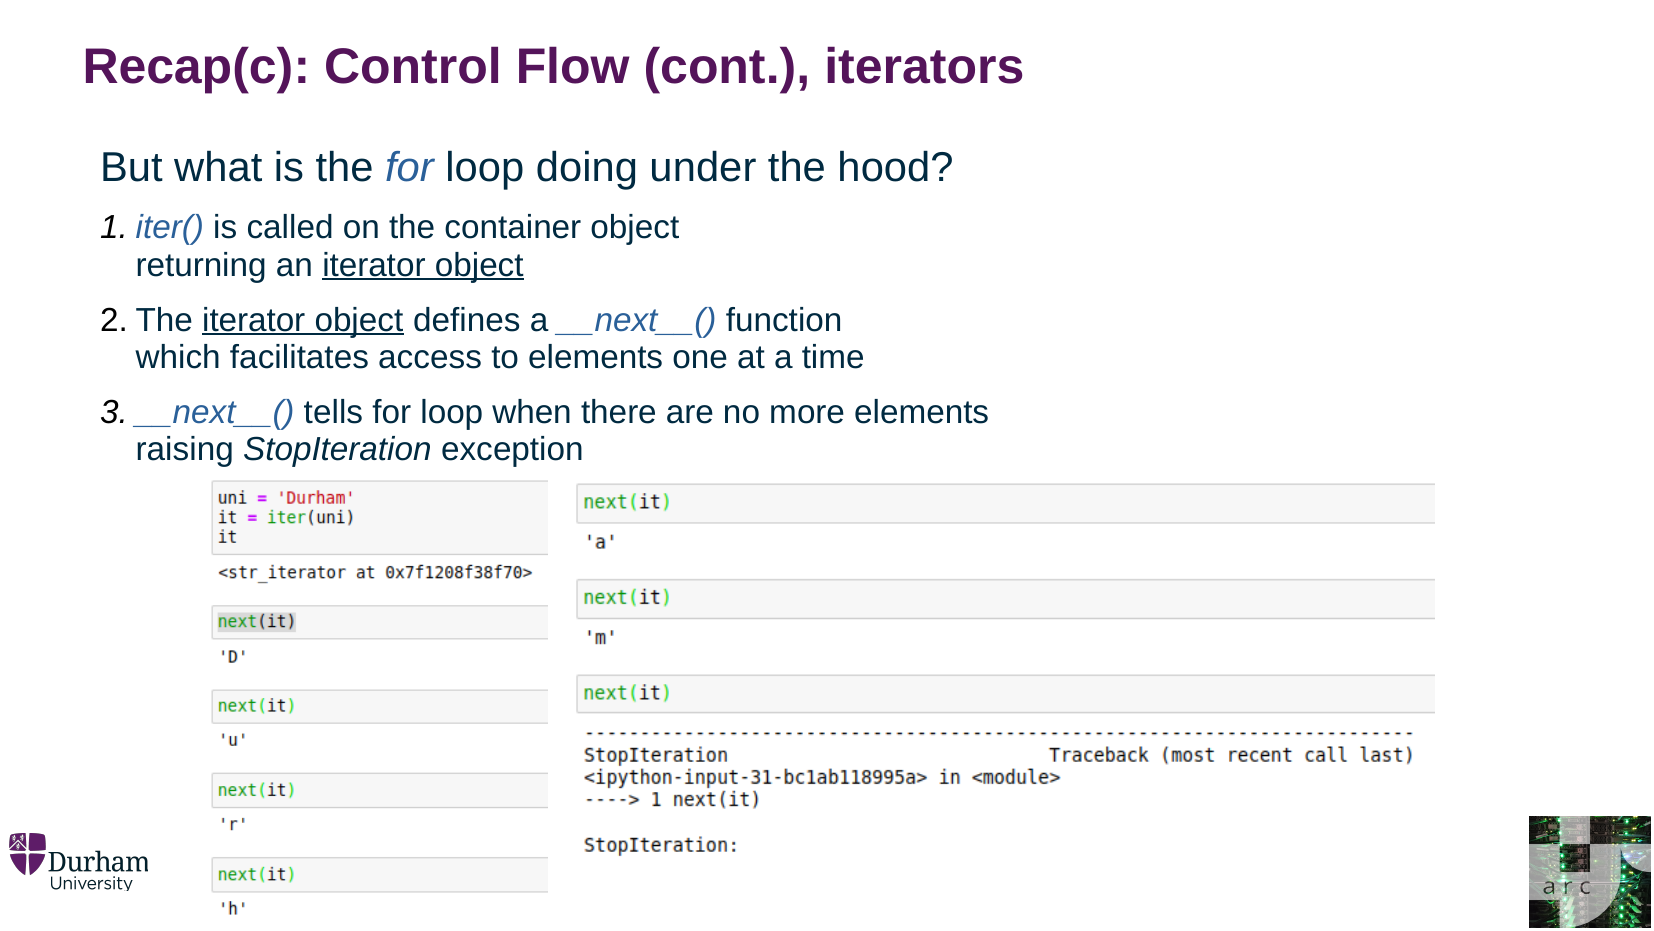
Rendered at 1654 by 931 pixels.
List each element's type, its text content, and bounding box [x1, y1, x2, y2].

picture [1529, 816, 1651, 928]
title Recap(c): Control Flow (cont.), iterators [82, 36, 1571, 93]
picture [571, 474, 1435, 863]
picture [9, 833, 148, 891]
picture [208, 472, 548, 922]
list But what is the for loop doing under the hood? iter() is called on the container object returning an iterator object The iterator object defines a __next__() function which facilitates access to elements one at a time __next__() tells for loop when there are no more elements raising StopIteration exception [82, 141, 1571, 745]
